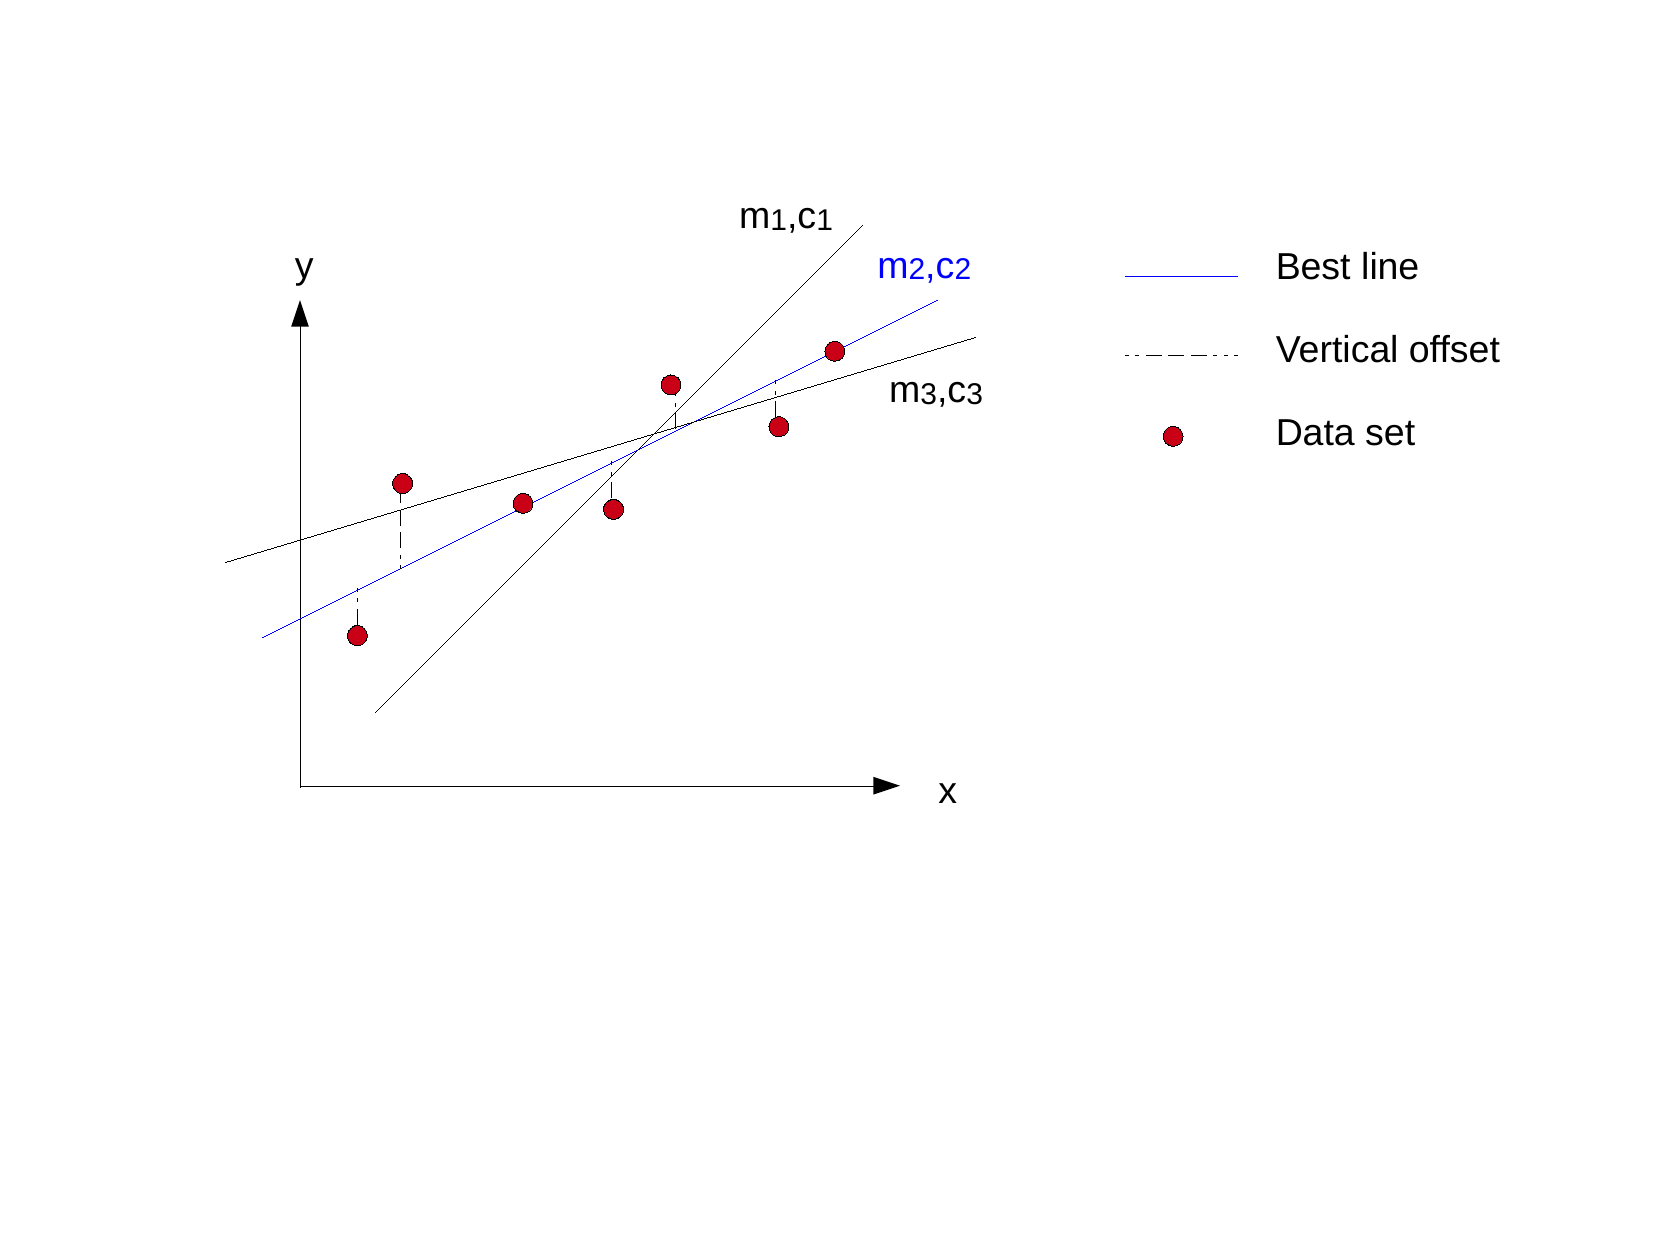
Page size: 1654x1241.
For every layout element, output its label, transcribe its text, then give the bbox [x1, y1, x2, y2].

text_box [347, 625, 368, 646]
text_box m2,c2 [862, 237, 1013, 301]
text_box m3,c3 [874, 361, 1025, 425]
text_box y [280, 237, 557, 295]
text_box Data set [1261, 403, 1538, 461]
text_box [603, 499, 624, 520]
text_box [824, 341, 845, 362]
text_box [392, 473, 413, 494]
text_box Vertical offset [1261, 321, 1538, 379]
text_box [513, 493, 533, 514]
text_box [661, 374, 681, 395]
text_box Best line [1261, 238, 1487, 296]
text_box x [923, 762, 1201, 820]
text_box [1163, 426, 1184, 447]
text_box m1,c1 [724, 187, 875, 251]
text_box [768, 416, 789, 437]
